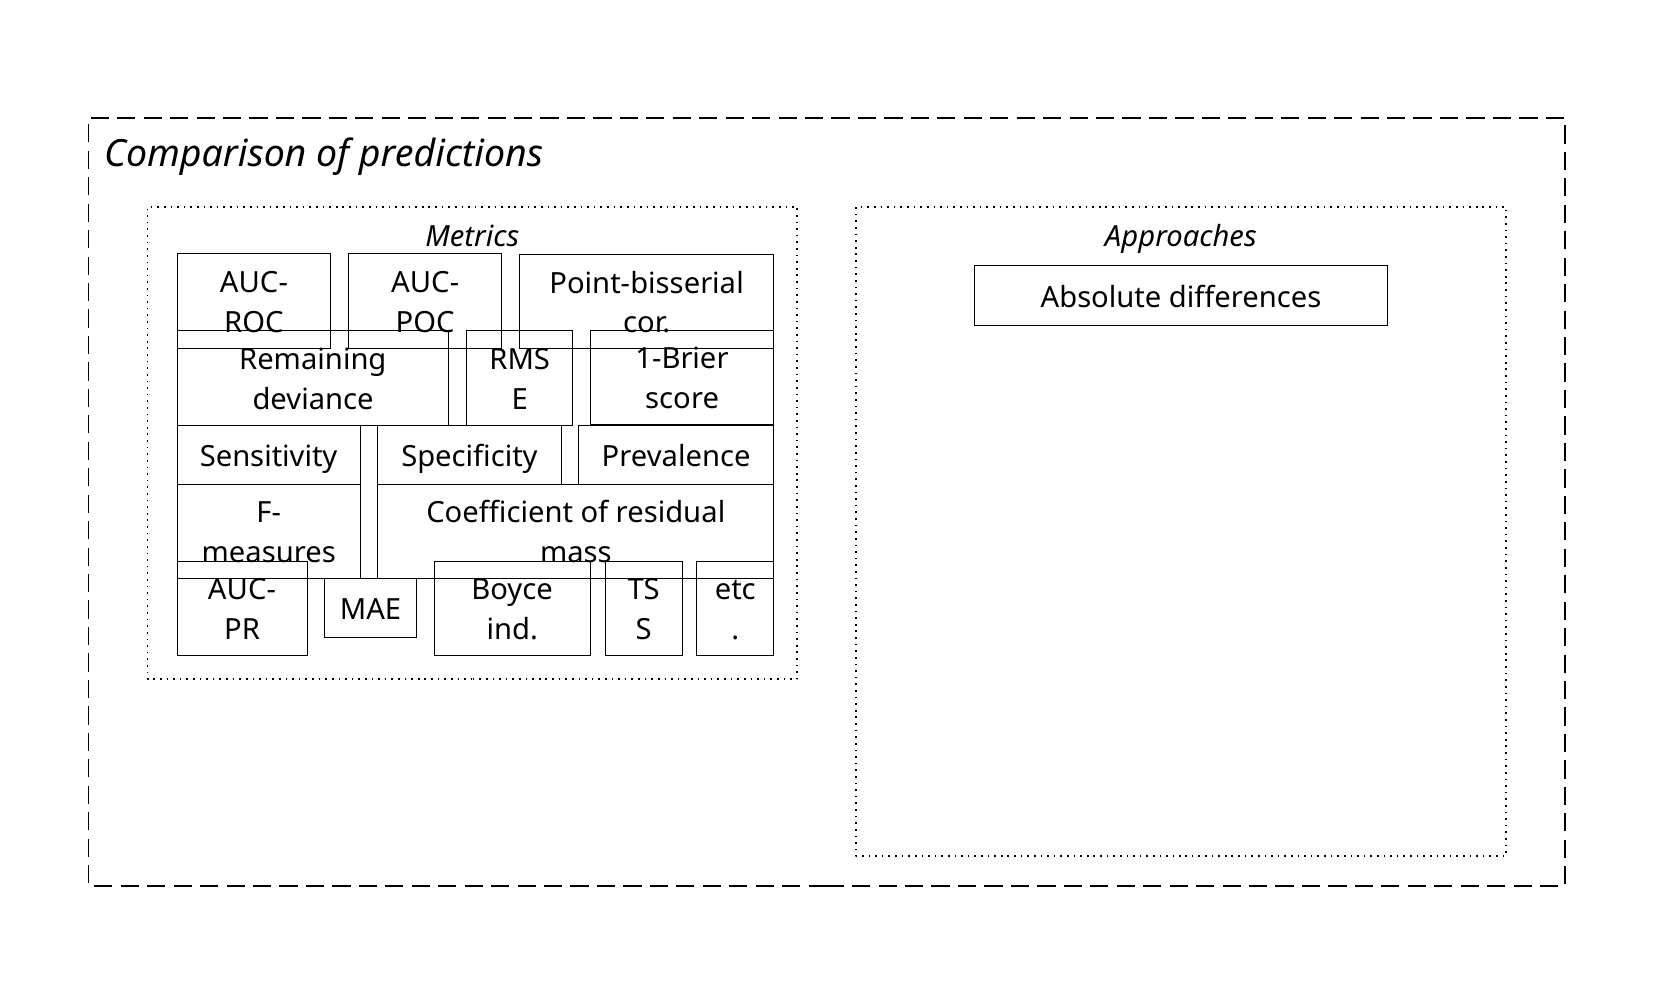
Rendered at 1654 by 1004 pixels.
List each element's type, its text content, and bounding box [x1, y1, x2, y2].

text_box Prevalence [578, 425, 774, 484]
text_box Specificity [377, 425, 562, 484]
text_box Metrics [147, 206, 798, 680]
text_box Remaining deviance [177, 348, 449, 408]
text_box AUC-POC [348, 271, 502, 331]
text_box AUC-PR [177, 579, 308, 638]
text_box F-measures [177, 501, 361, 562]
text_box RMSE [466, 348, 573, 408]
text_box 1-Brier score [590, 347, 774, 408]
text_box Sensitivity [177, 425, 361, 484]
text_box Coefficient of residual mass [377, 501, 774, 562]
text_box MAE [324, 578, 417, 638]
text_box Comparison of predictions [88, 118, 1565, 886]
text_box AUC-ROC [177, 271, 331, 330]
text_box Point-bisserial cor. [519, 271, 774, 332]
text_box Absolute differences [974, 265, 1388, 326]
text_box TSS [605, 579, 683, 638]
text_box Approaches [856, 206, 1506, 857]
text_box etc. [696, 579, 774, 638]
text_box Boyce ind. [434, 579, 591, 638]
